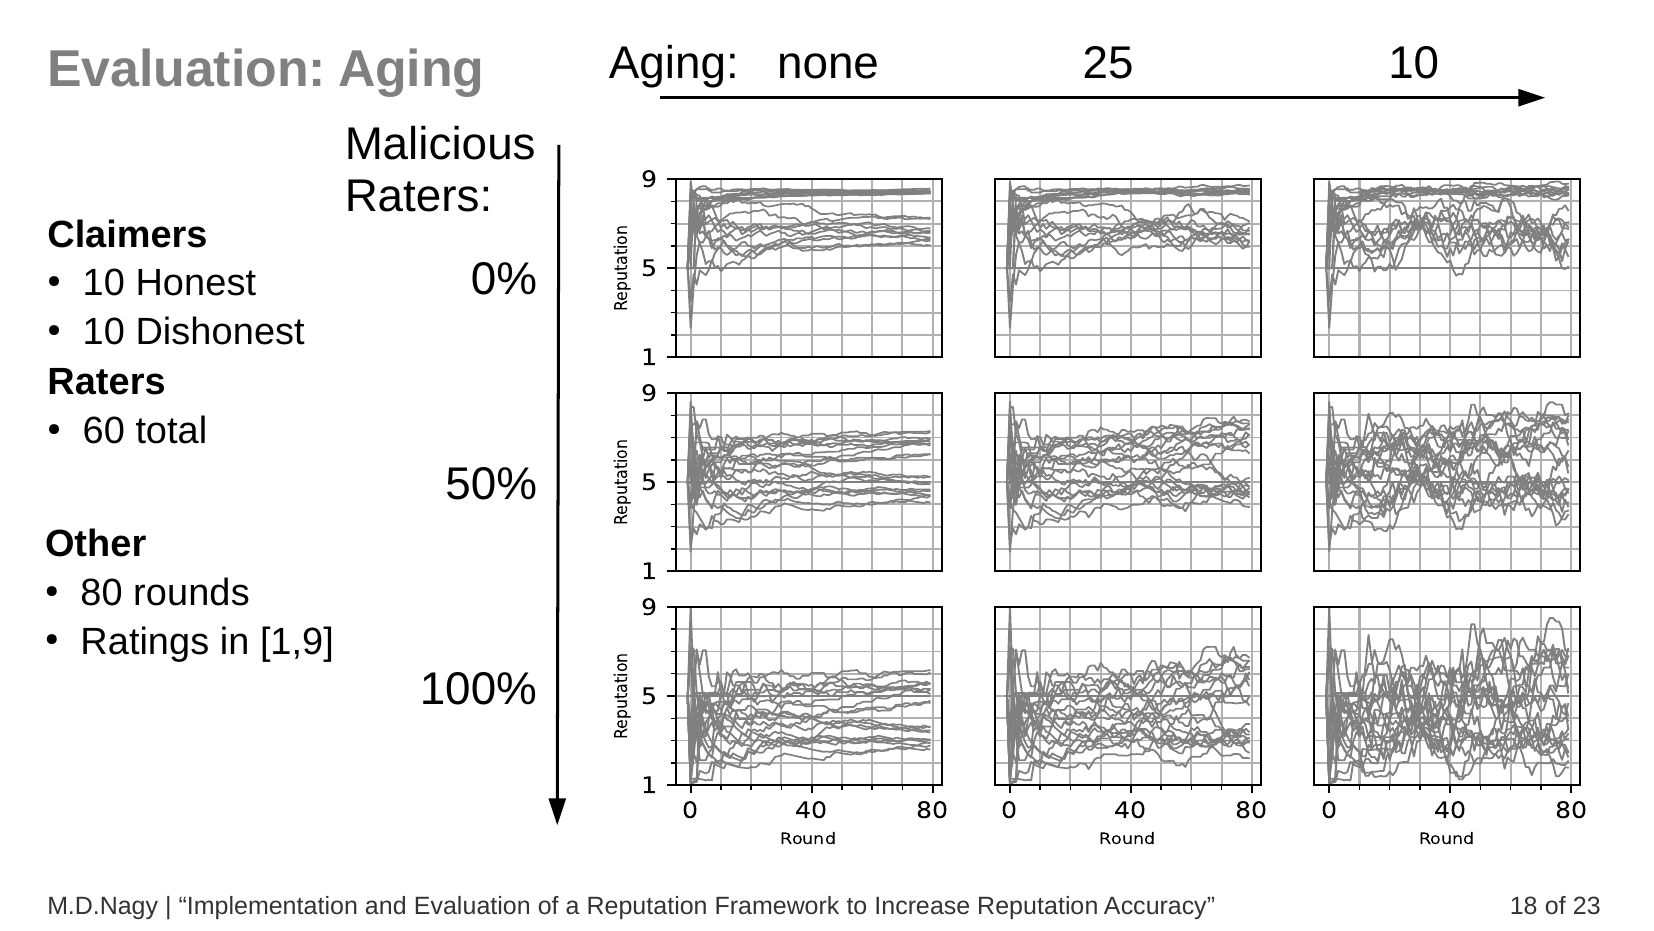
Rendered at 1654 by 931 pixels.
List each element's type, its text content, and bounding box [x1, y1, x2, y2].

list Claimers 10 Honest 10 Dishonest [47, 206, 421, 402]
text_box 0% 50% 100% [386, 245, 552, 825]
picture [596, 157, 1605, 865]
title Evaluation: Aging [47, 39, 660, 98]
list Other 80 rounds Ratings in [1,9] [45, 515, 418, 712]
text_box Malicious Raters: [330, 110, 561, 229]
text_box Aging: none 25 10 [594, 30, 1486, 97]
list Raters 60 total [47, 402, 386, 501]
